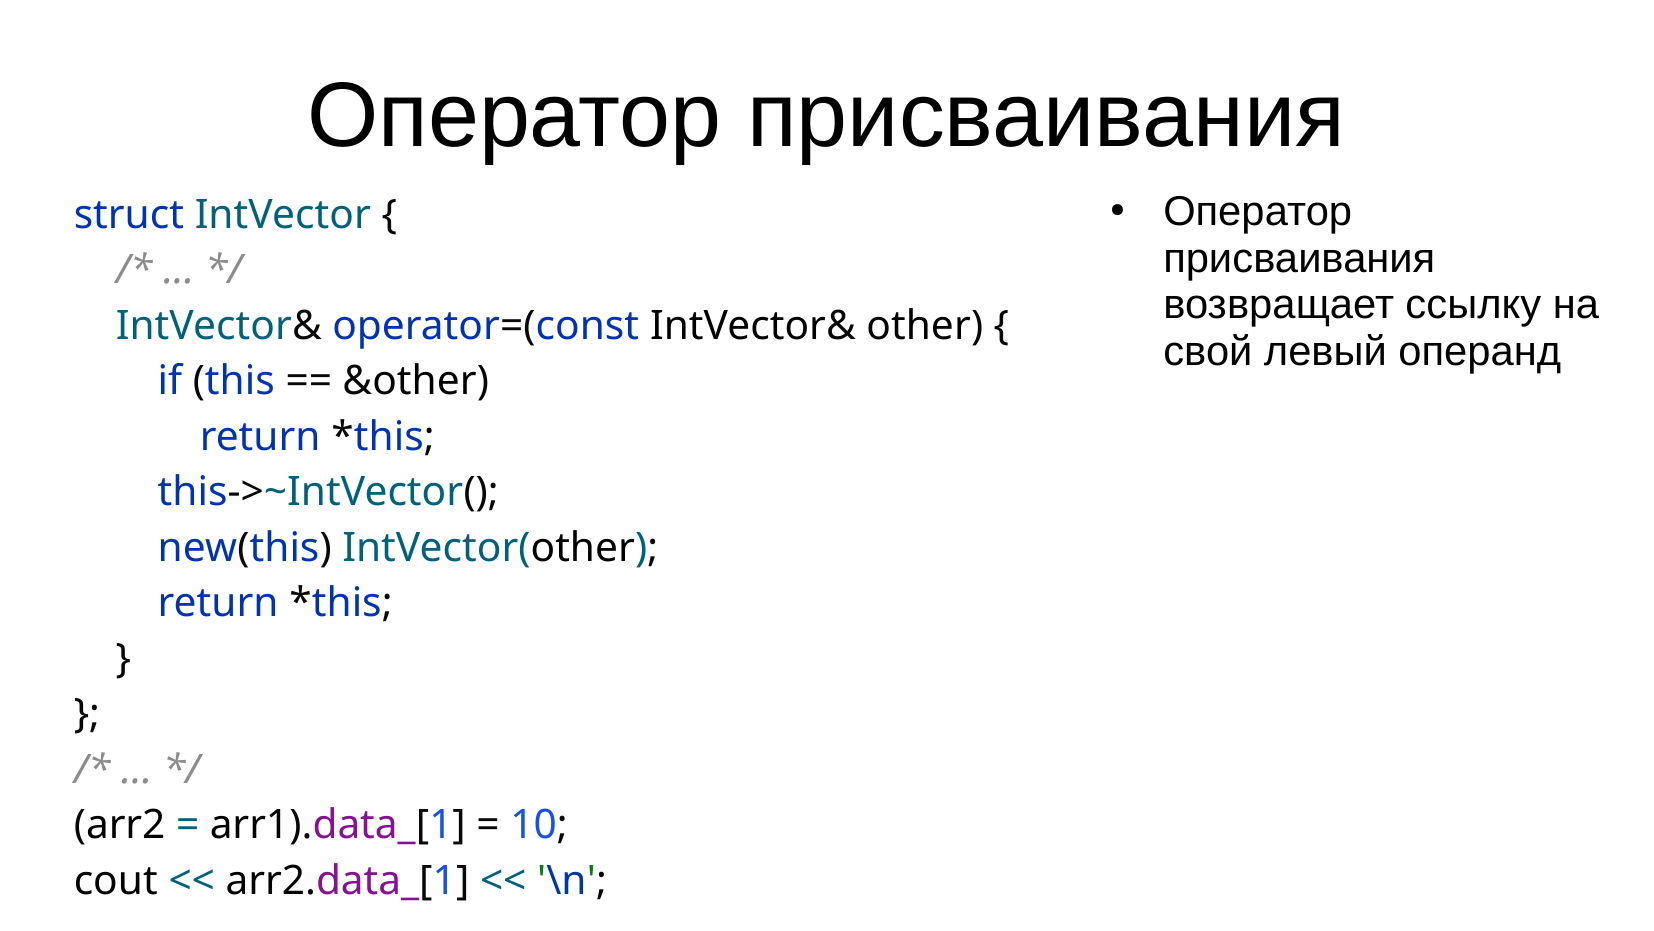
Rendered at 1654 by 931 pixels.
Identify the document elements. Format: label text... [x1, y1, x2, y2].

text_box struct IntVector { /* ... */ IntVector& operator=(const IntVector& other) { if (this == &other) return *this; this->~IntVector(); new(this) IntVector(other); return *this; } }; /* ... */ (arr2 = arr1).data_[1] = 10; cout << arr2.data_[1] << '\n'; [59, 177, 1123, 916]
list Оператор присваивания возвращает ссылку на свой левый операнд [1092, 188, 1607, 857]
title Оператор присваивания [82, 37, 1571, 188]
